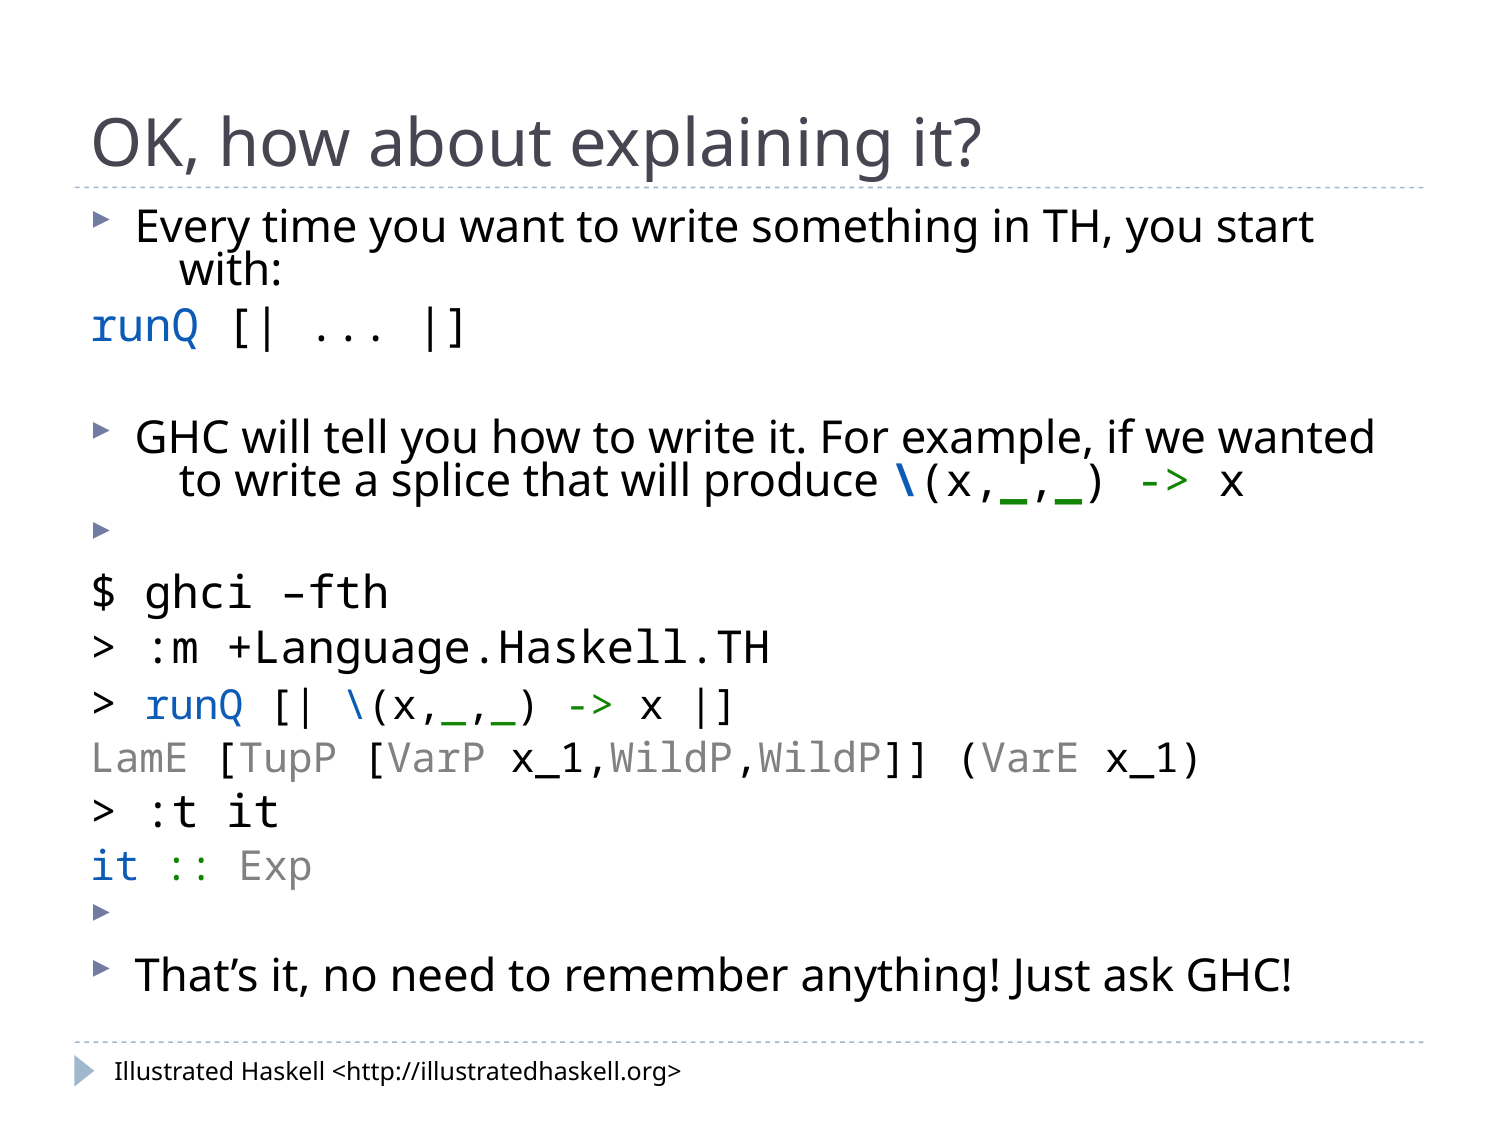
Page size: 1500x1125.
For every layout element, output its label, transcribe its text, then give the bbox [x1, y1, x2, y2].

title OK, how about explaining it? [75, 24, 1426, 188]
list Every time you want to write something in TH, you start with: runQ [| ... |] GHC will tell you how to write it. For example, if we wanted to write a splice that will produce \(x,_,_) -> x $ ghci –fth > :m +Language.Haskell.TH > runQ [| \(x,_,_) -> x |] LamE [TupP [VarP x_1,WildP,WildP]] (VarE x_1) > :t it it :: Exp That’s it, no need to remember anything! Just ask GHC! [75, 200, 1426, 1011]
